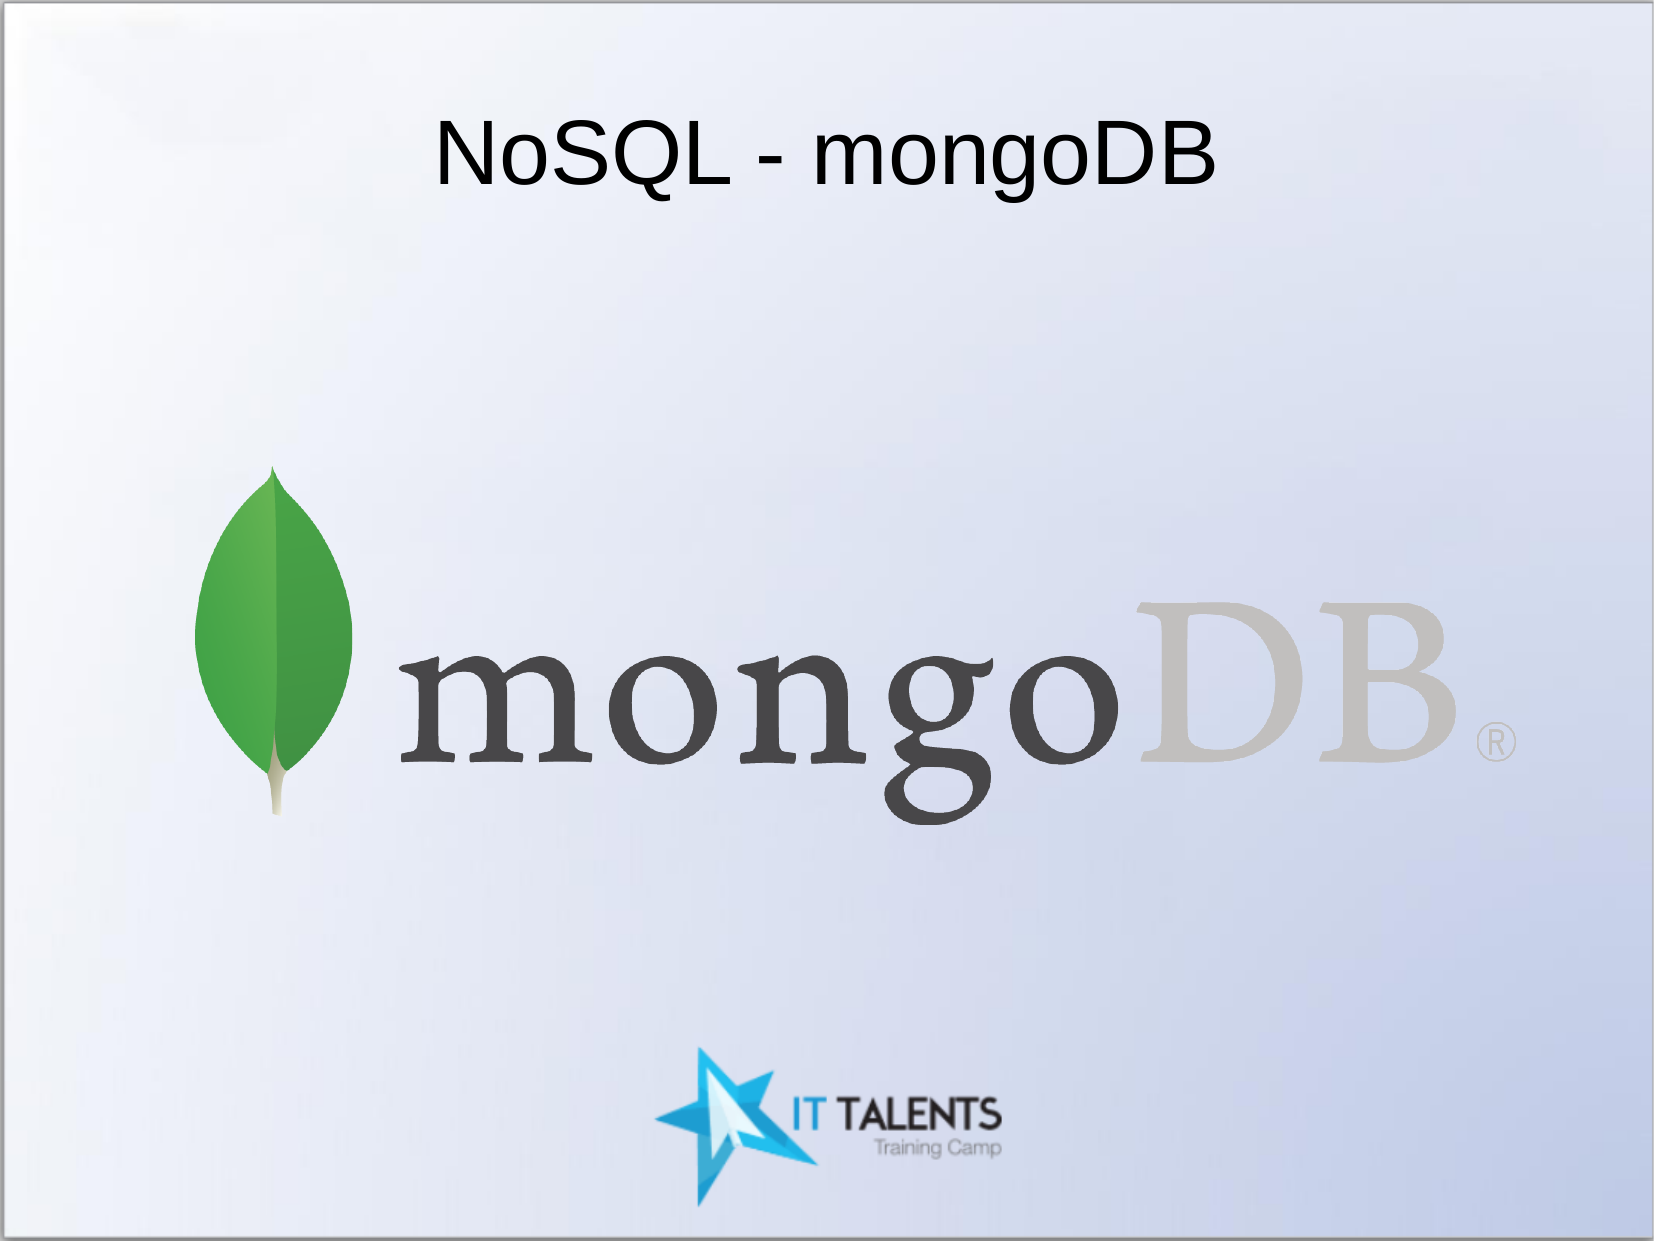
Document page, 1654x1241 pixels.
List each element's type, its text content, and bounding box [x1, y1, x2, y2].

picture [0, 0, 1654, 1241]
title NoSQL - mongoDB [82, 49, 1571, 257]
